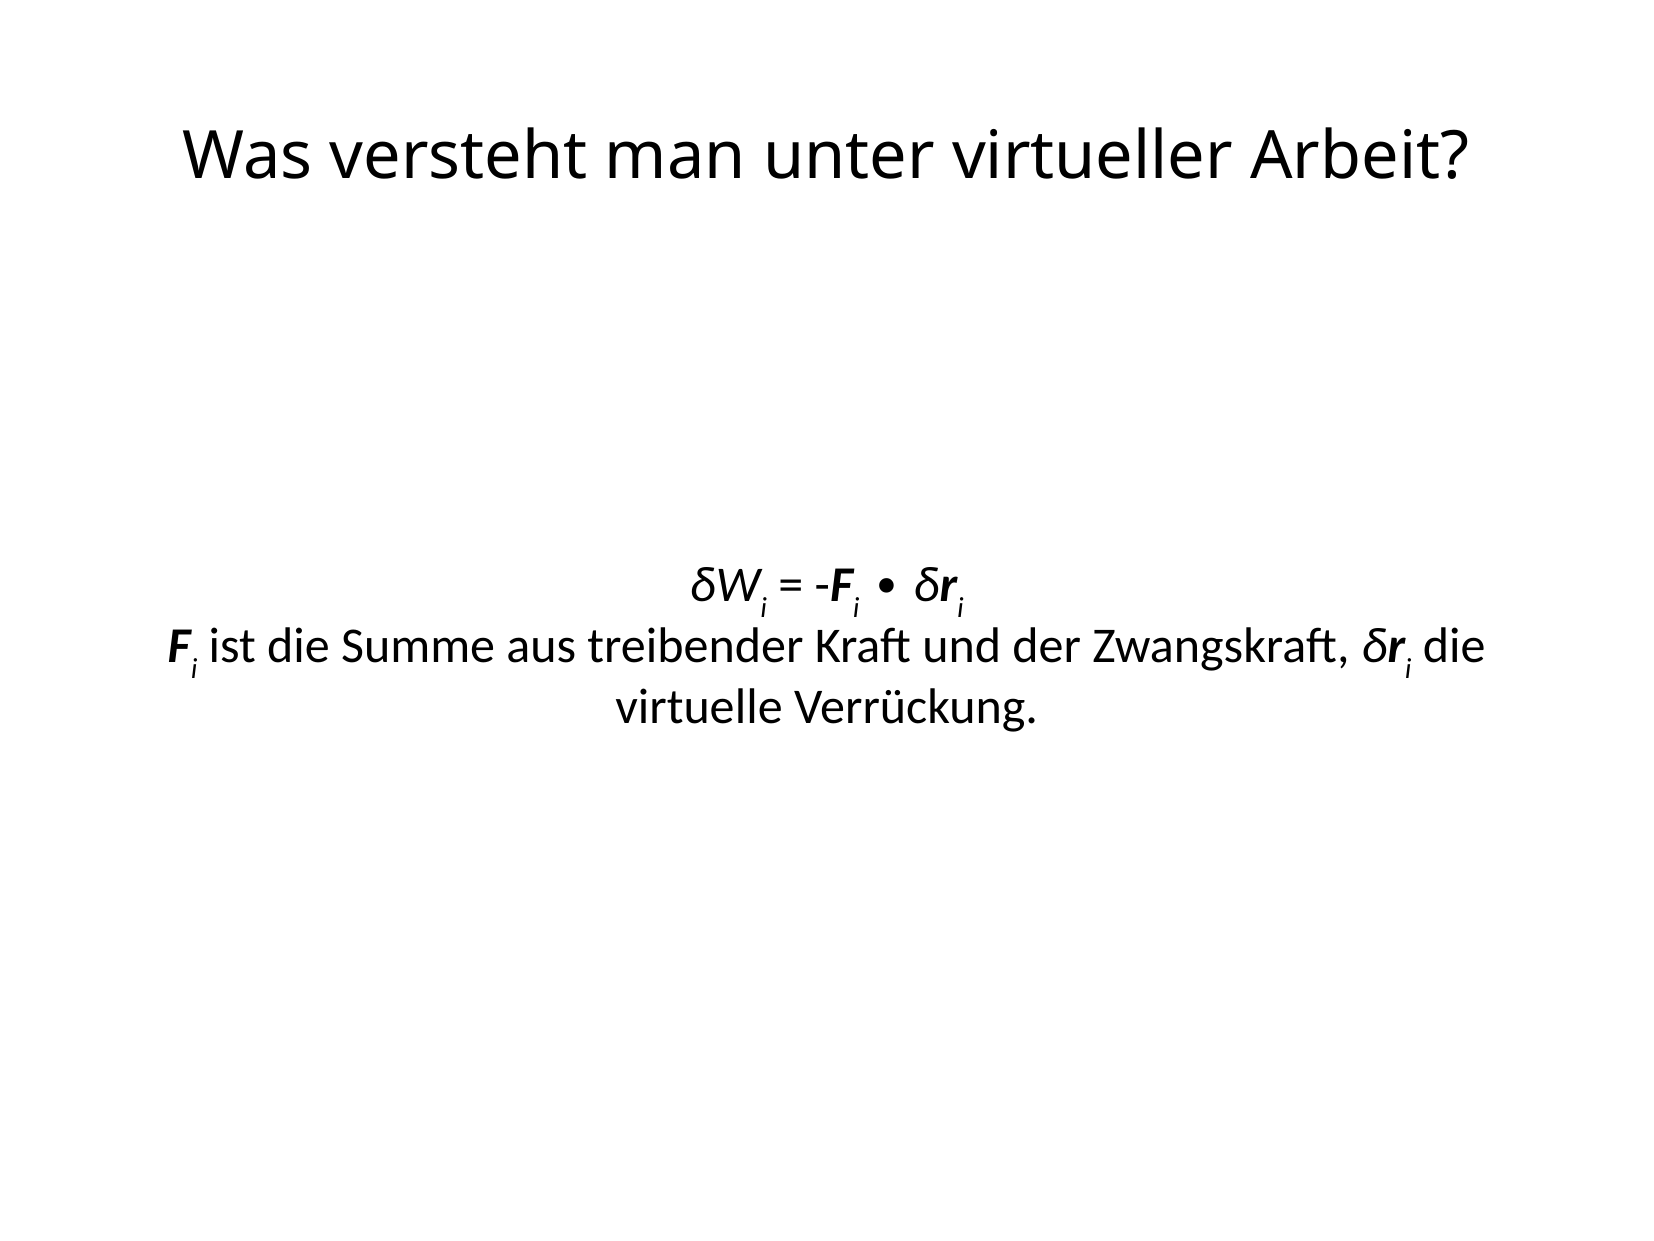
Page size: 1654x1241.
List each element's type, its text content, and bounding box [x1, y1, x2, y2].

title Was versteht man unter virtueller Arbeit? [82, 49, 1571, 257]
subtitle δWi = -Fi ∙ δri Fi ist die Summe aus treibender Kraft und der Zwangskraft, δri die virtuelle Verrückung. [82, 290, 1571, 1010]
